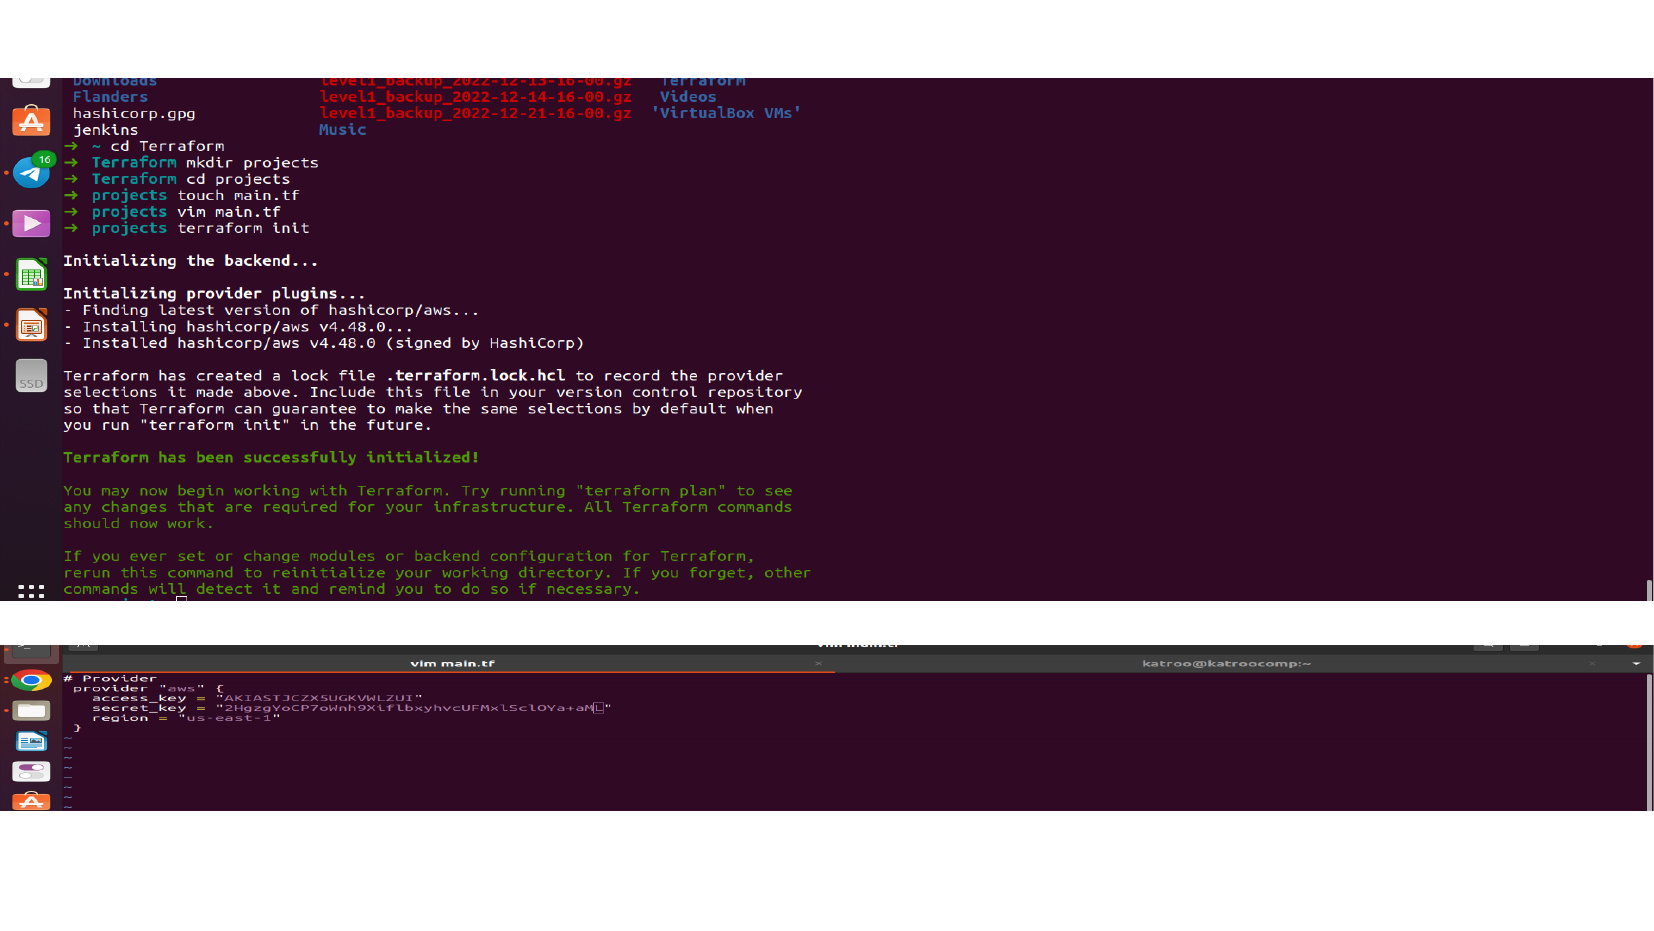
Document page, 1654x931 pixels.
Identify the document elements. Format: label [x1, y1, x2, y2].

picture [0, 78, 1654, 601]
picture [0, 645, 1654, 811]
